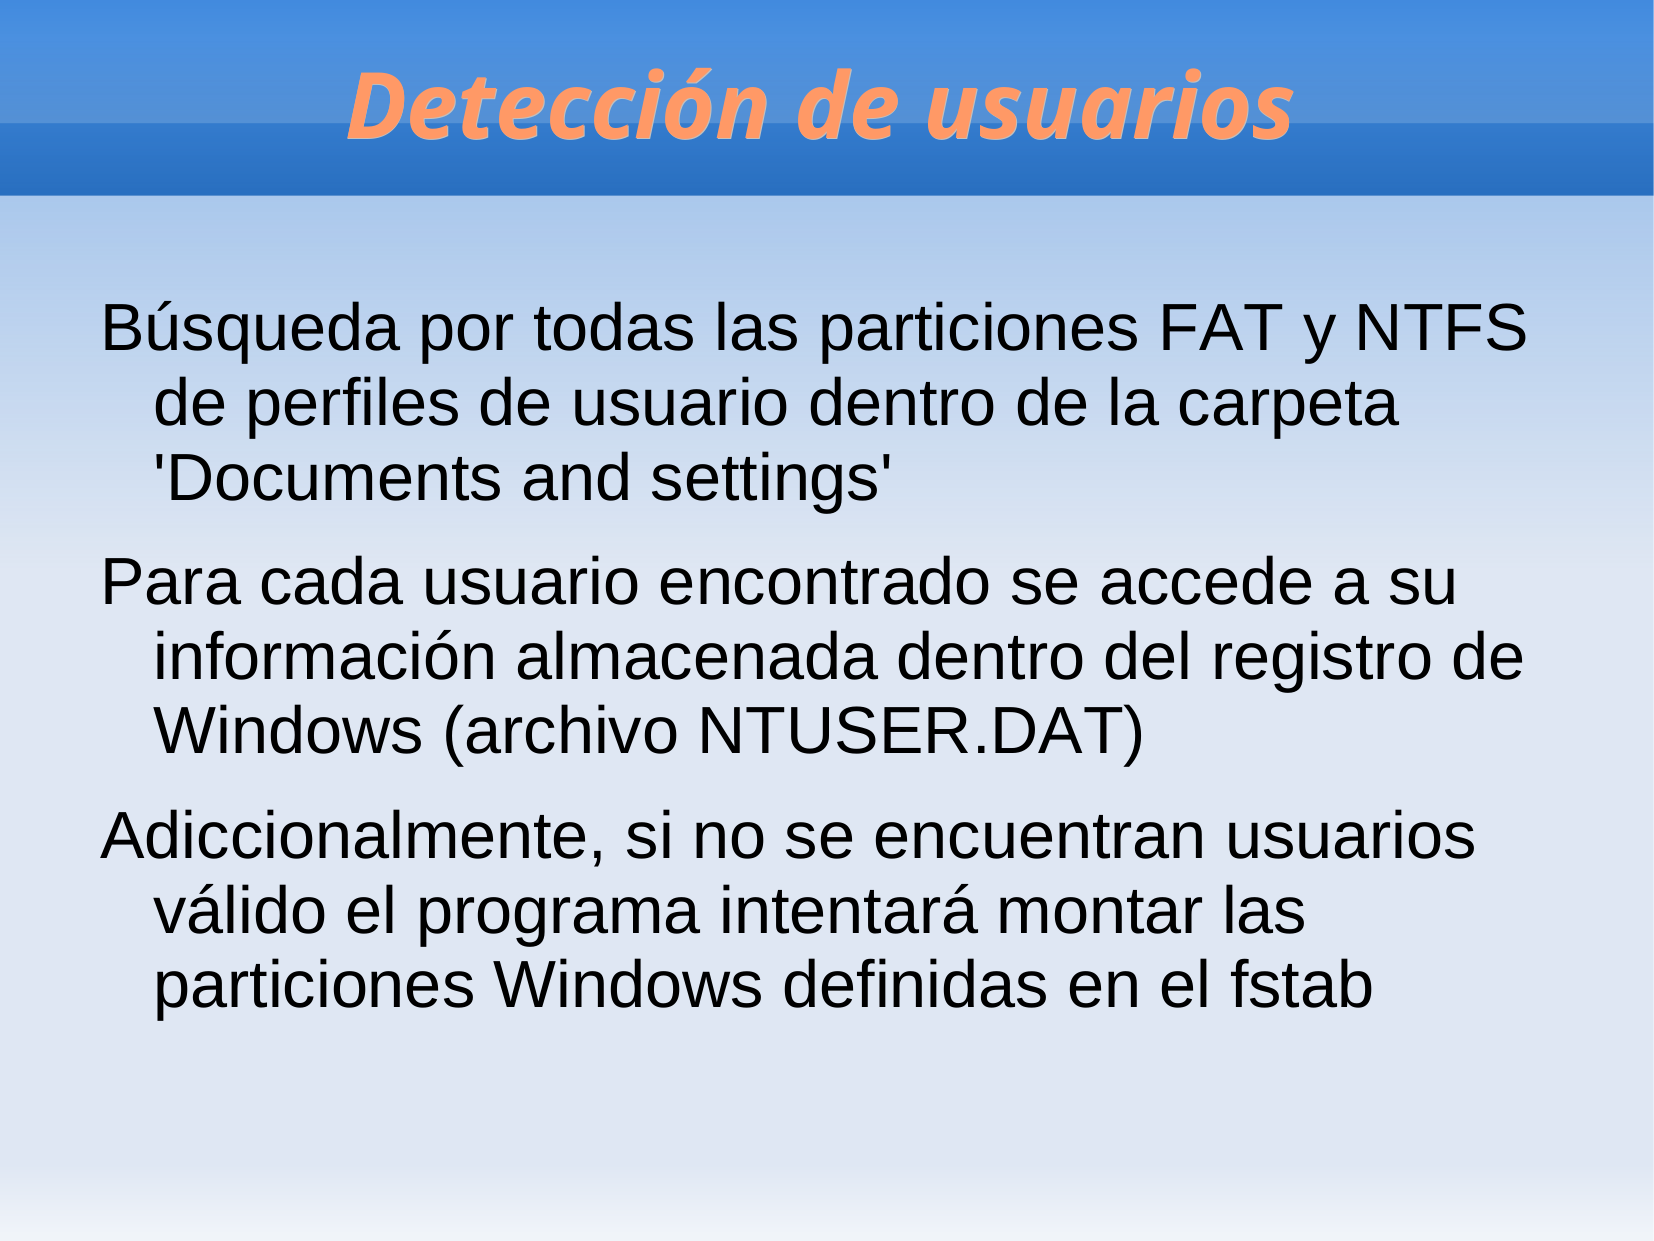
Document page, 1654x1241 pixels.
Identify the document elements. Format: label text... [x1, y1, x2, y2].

picture [0, 0, 1654, 1241]
title Detección de usuarios [76, 7, 1565, 200]
list Búsqueda por todas las particiones FAT y NTFS de perfiles de usuario dentro de la carpeta 'Documents and settings' Para cada usuario encontrado se accede a su información almacenada dentro del registro de Windows (archivo NTUSER.DAT) Adiccionalmente, si no se encuentran usuarios válido el programa intentará montar las particiones Windows definidas en el fstab [82, 290, 1571, 1094]
